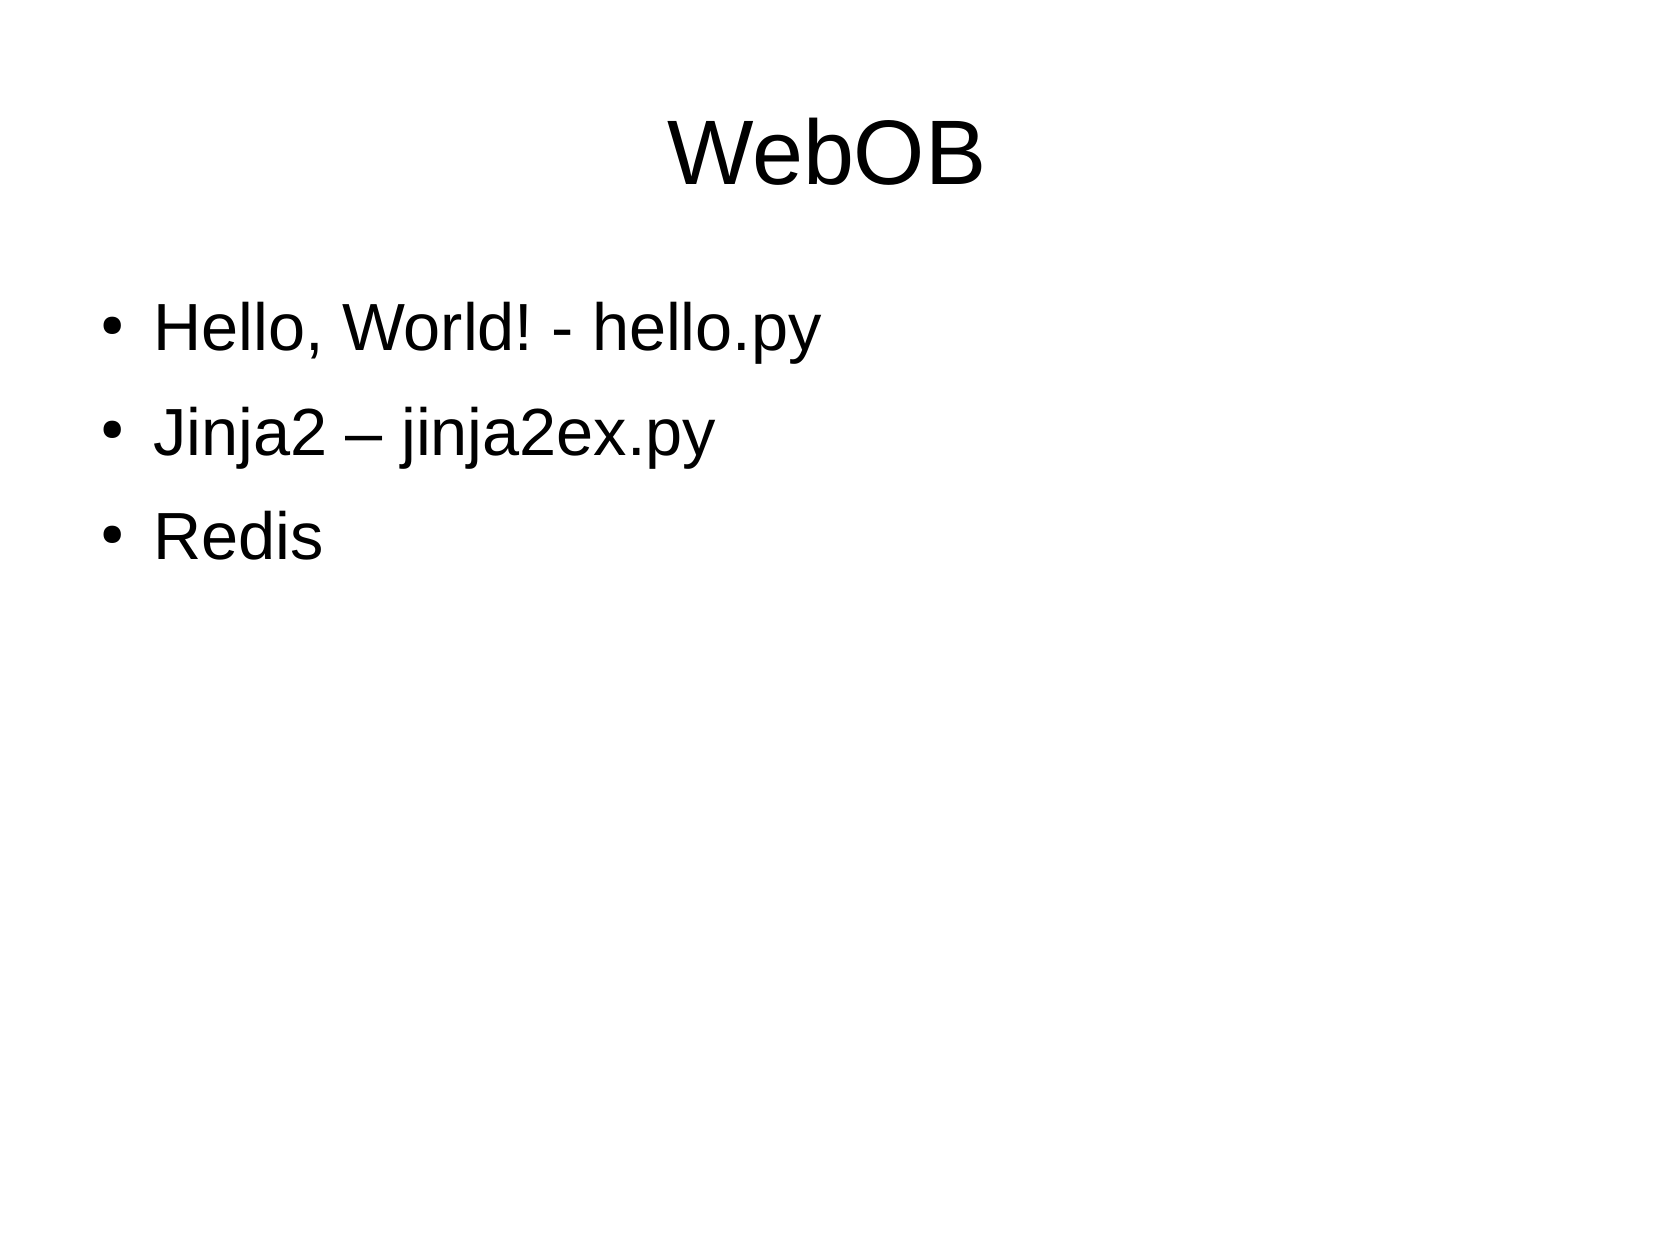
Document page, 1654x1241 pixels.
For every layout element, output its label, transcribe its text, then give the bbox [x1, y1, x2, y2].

list Hello, World! - hello.py Jinja2 – jinja2ex.py Redis [82, 290, 1571, 1109]
title WebOB [82, 49, 1571, 257]
